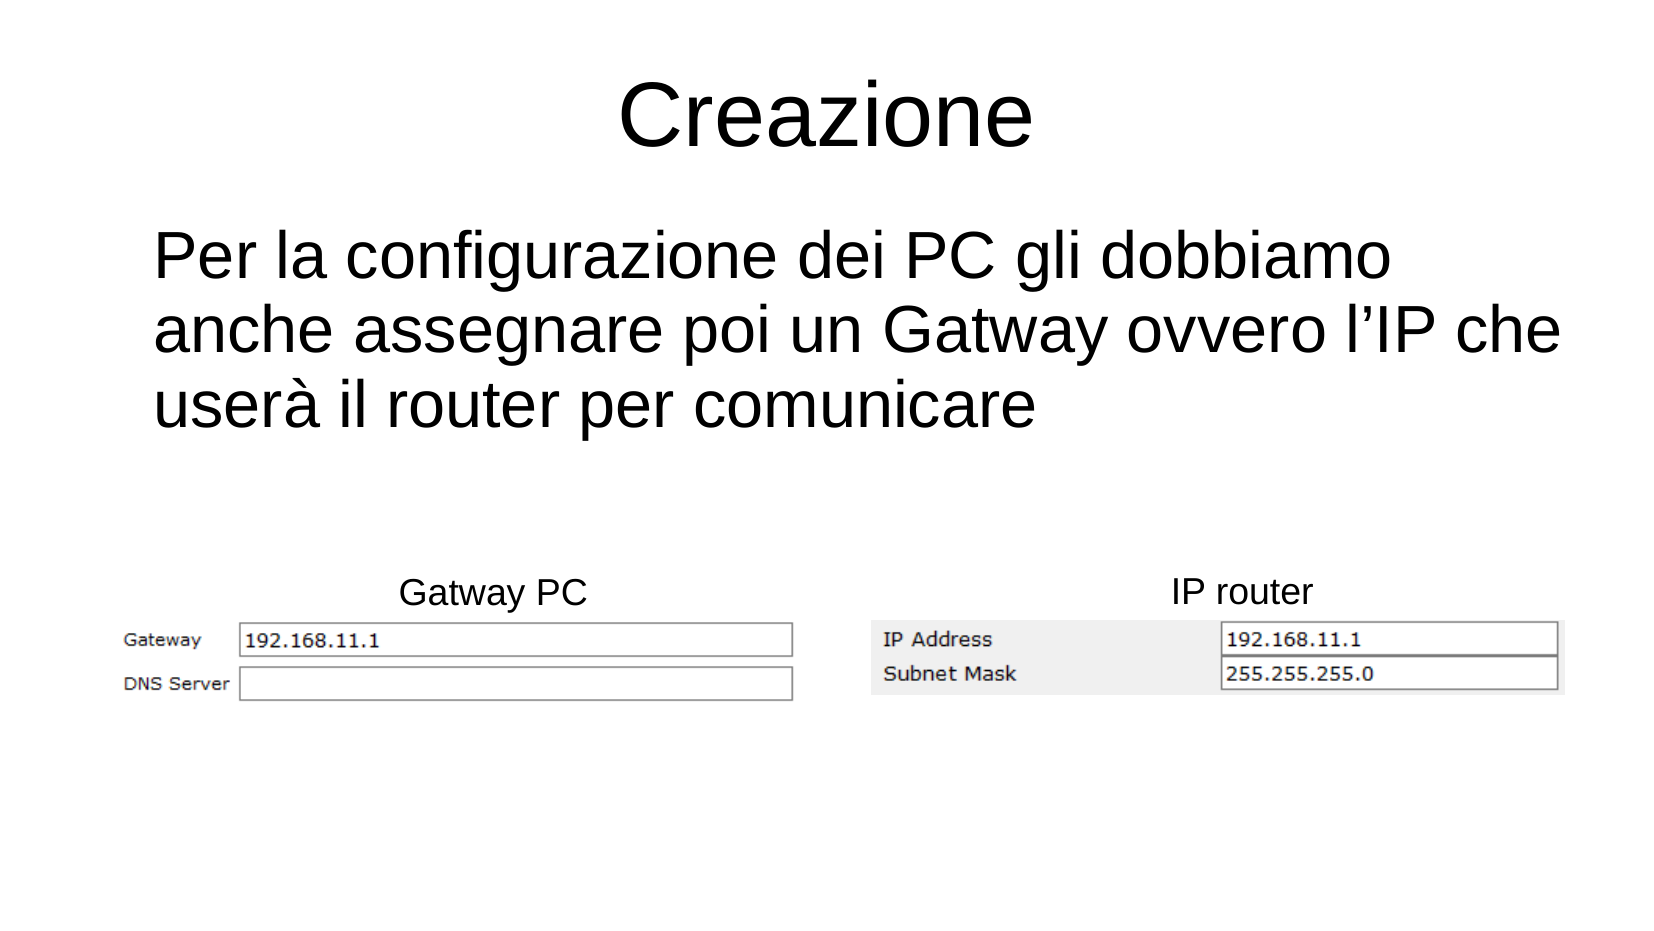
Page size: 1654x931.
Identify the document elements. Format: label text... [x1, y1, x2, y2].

picture [108, 621, 798, 709]
text_box Gatway PC [383, 564, 604, 622]
title Creazione [82, 37, 1571, 193]
text_box IP router [1156, 563, 1329, 621]
list Per la configurazione dei PC gli dobbiamo anche assegnare poi un Gatway ovvero l’IP che userà il router per comunicare [82, 217, 1571, 758]
picture [871, 620, 1565, 696]
